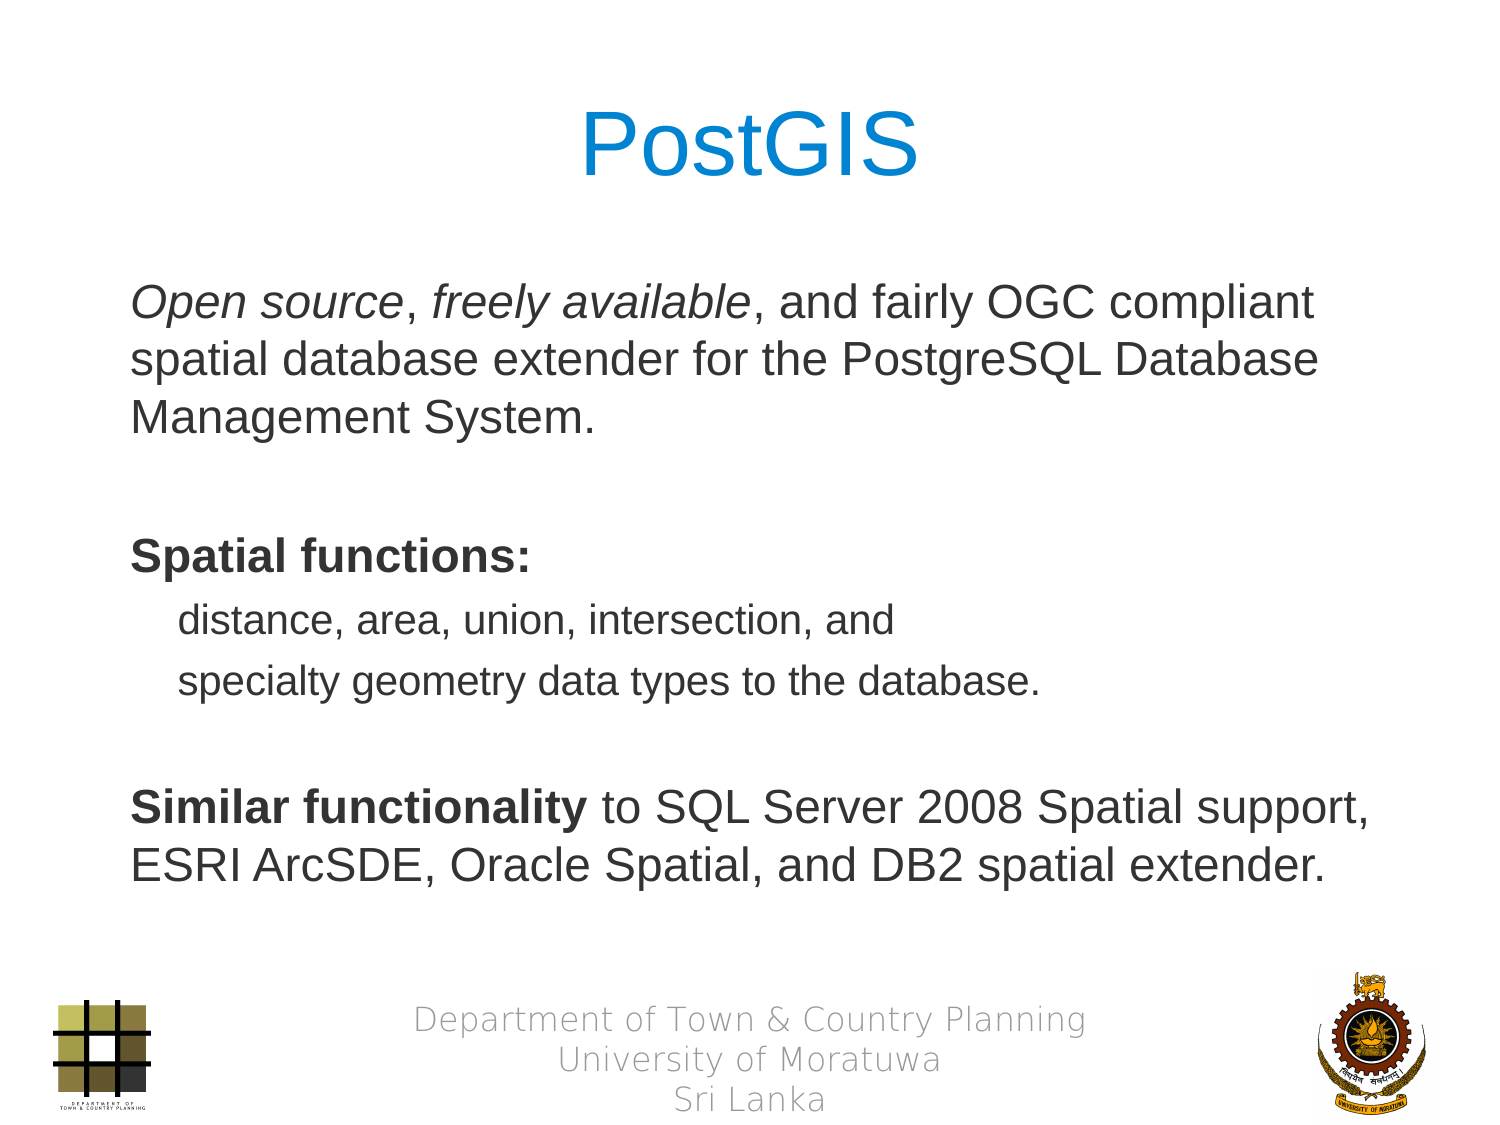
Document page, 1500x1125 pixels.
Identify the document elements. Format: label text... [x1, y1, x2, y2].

picture [53, 1000, 151, 1110]
list Open source, freely available, and fairly OGC compliant spatial database extender for the PostgreSQL Database Management System. Spatial functions: distance, area, union, intersection, and specialty geometry data types to the database. Similar functionality to SQL Server 2008 Spatial support, ESRI ArcSDE, Oracle Spatial, and DB2 spatial extender. [75, 262, 1426, 916]
picture [1312, 966, 1435, 1125]
title PostGIS [75, 45, 1426, 233]
